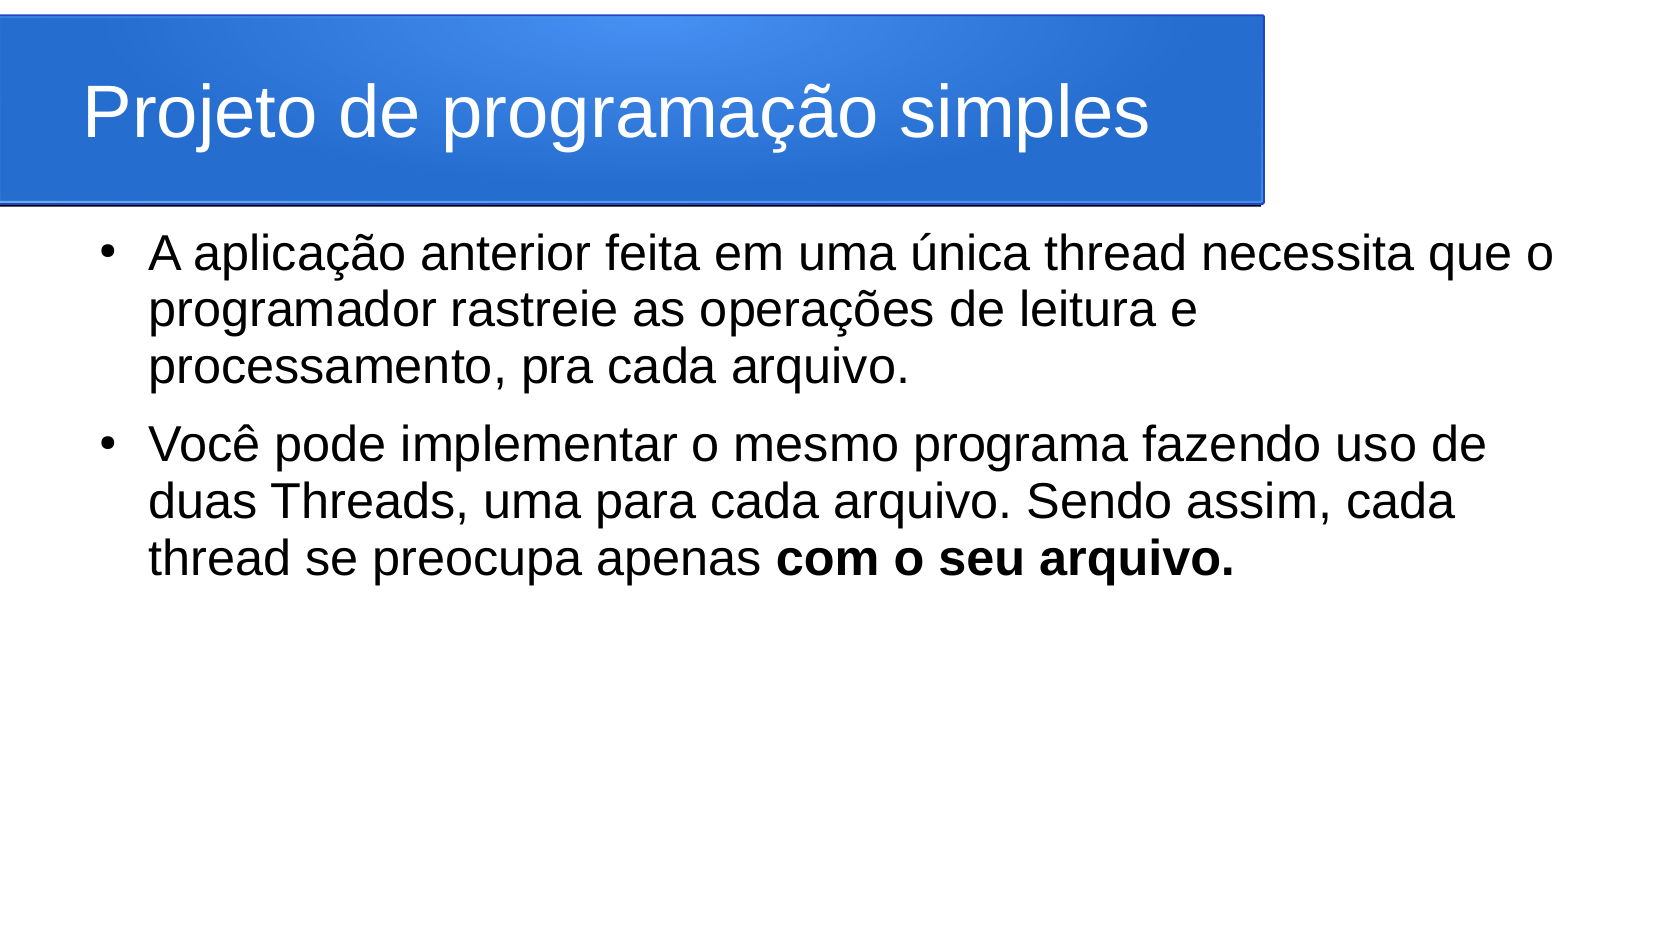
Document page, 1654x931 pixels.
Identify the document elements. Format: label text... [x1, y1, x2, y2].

list A aplicação anterior feita em uma única thread necessita que o programador rastreie as operações de leitura e processamento, pra cada arquivo. Você pode implementar o mesmo programa fazendo uso de duas Threads, uma para cada arquivo. Sendo assim, cada thread se preocupa apenas com o seu arquivo. [82, 224, 1571, 764]
title Projeto de programação simples [82, 35, 1235, 189]
